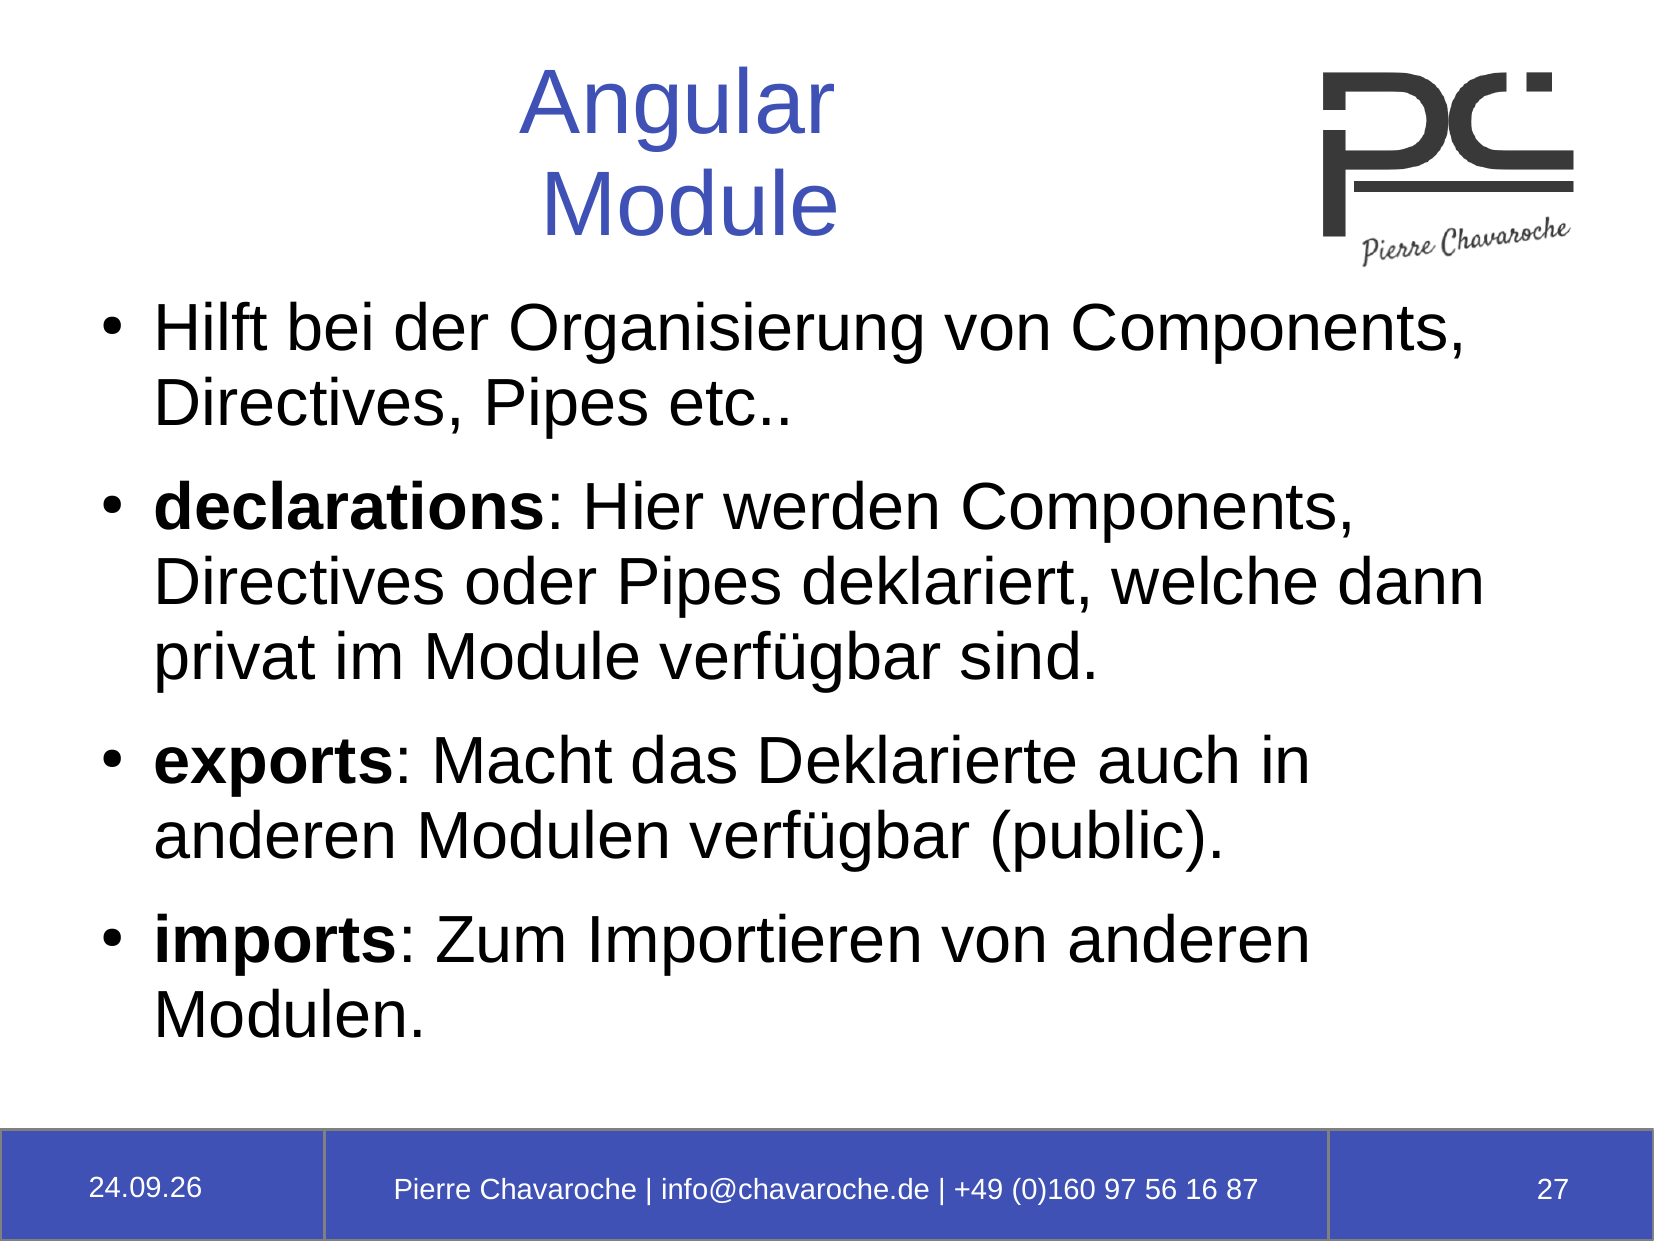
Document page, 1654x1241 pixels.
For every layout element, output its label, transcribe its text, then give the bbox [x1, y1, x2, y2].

title Angular Module [82, 49, 1300, 257]
picture [1307, 29, 1589, 311]
list Hilft bei der Organisierung von Components, Directives, Pipes etc.. declarations: Hier werden Components, Directives oder Pipes deklariert, welche dann privat im Module verfügbar sind. exports: Macht das Deklarierte auch in anderen Modulen verfügbar (public). imports: Zum Importieren von anderen Modulen. [82, 290, 1571, 1109]
